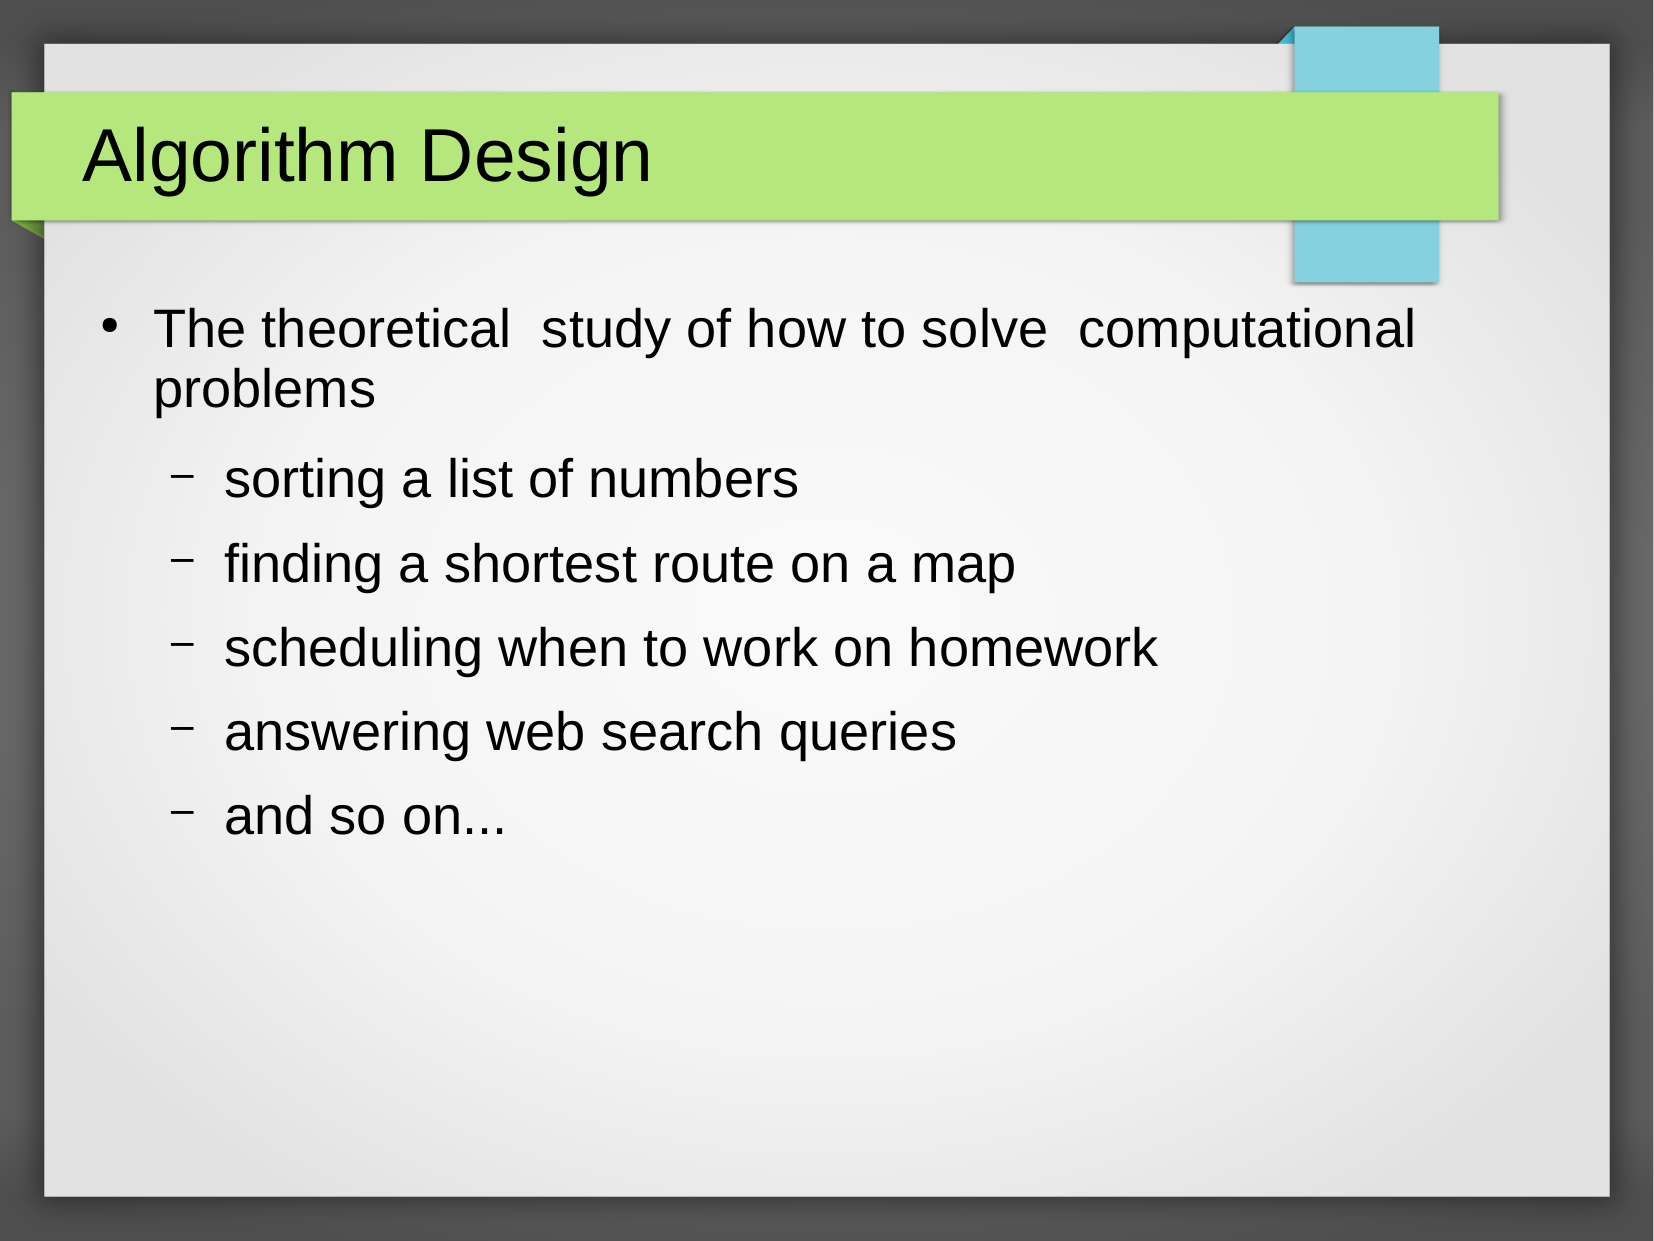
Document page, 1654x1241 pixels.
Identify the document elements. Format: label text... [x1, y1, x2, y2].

list The theoretical study of how to solve computational problems sorting a list of numbers finding a shortest route on a map scheduling when to work on homework answering web search queries and so on... [82, 295, 1571, 1015]
title Algorithm Design [82, 94, 1264, 213]
picture [0, 0, 1654, 1241]
